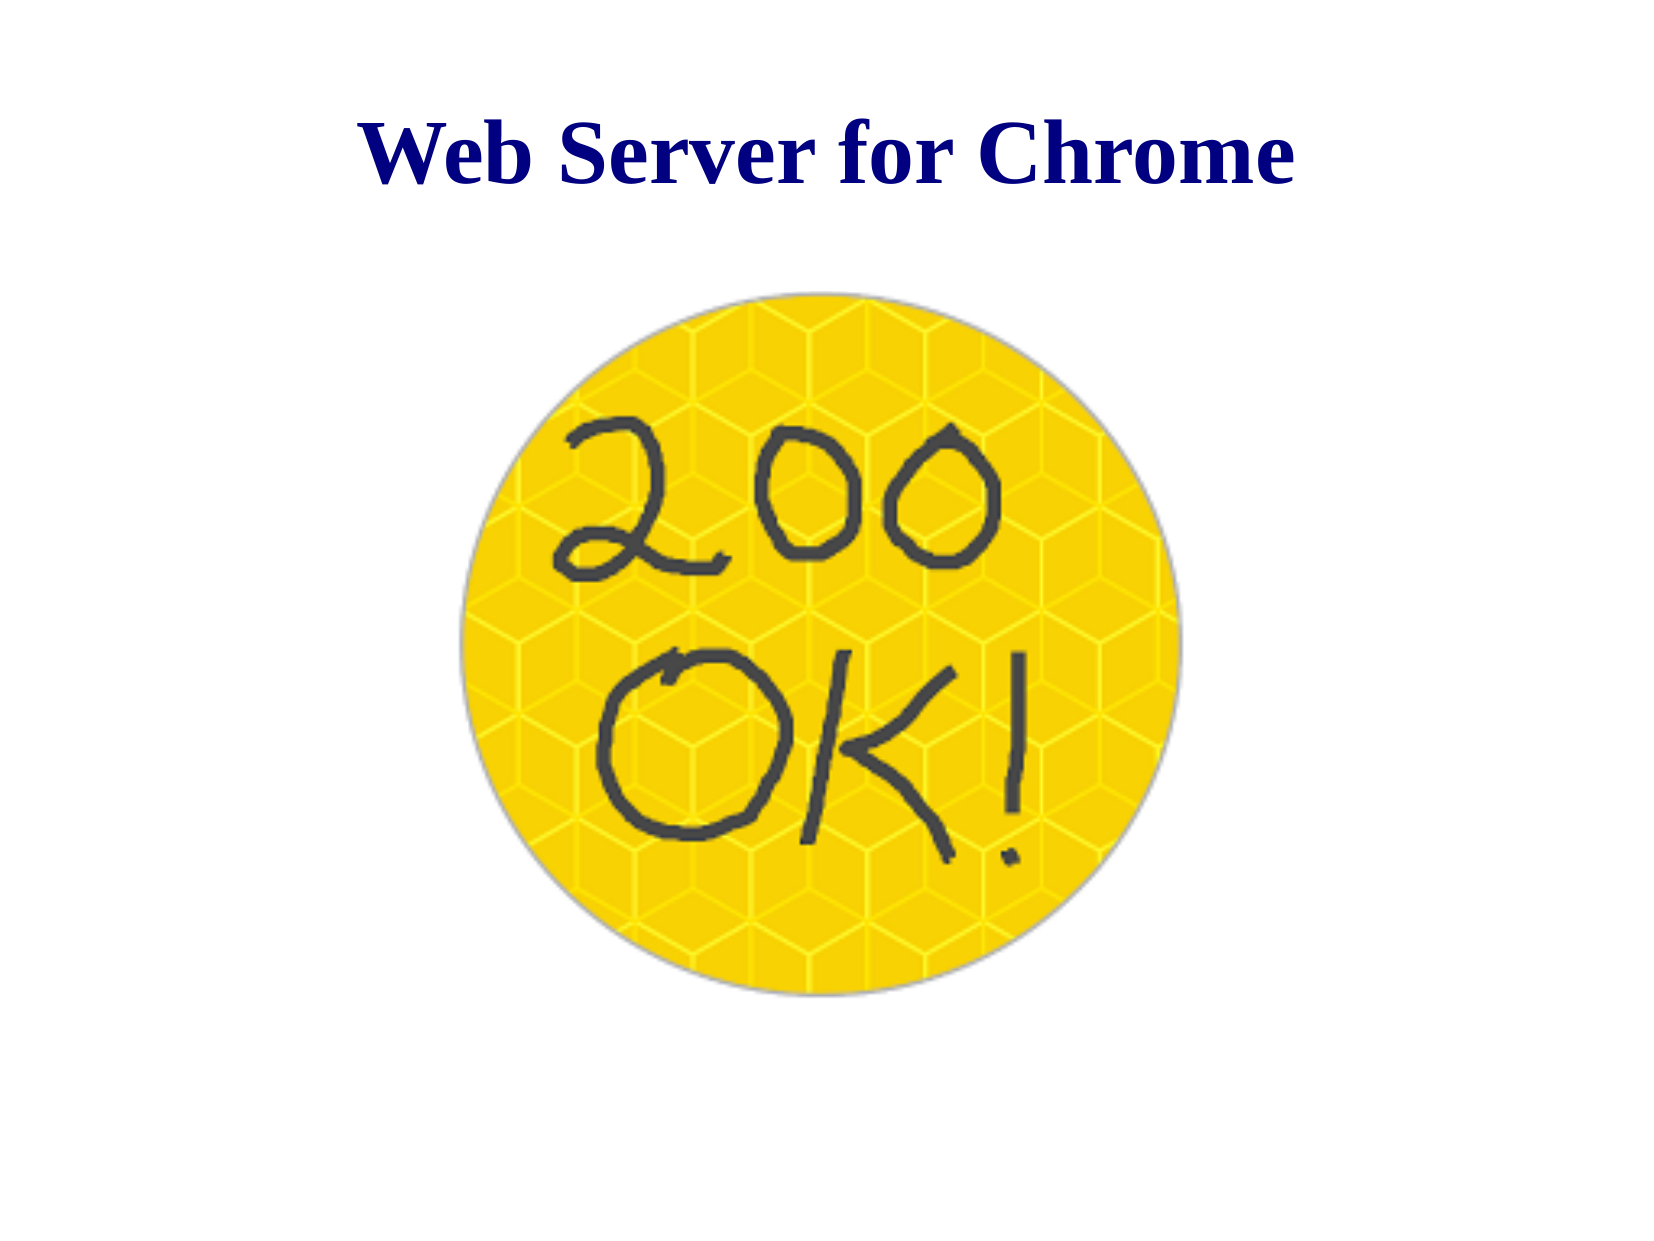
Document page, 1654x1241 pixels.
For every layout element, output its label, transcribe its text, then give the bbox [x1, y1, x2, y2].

picture [454, 291, 1200, 1008]
title Web Server for Chrome [82, 49, 1571, 257]
